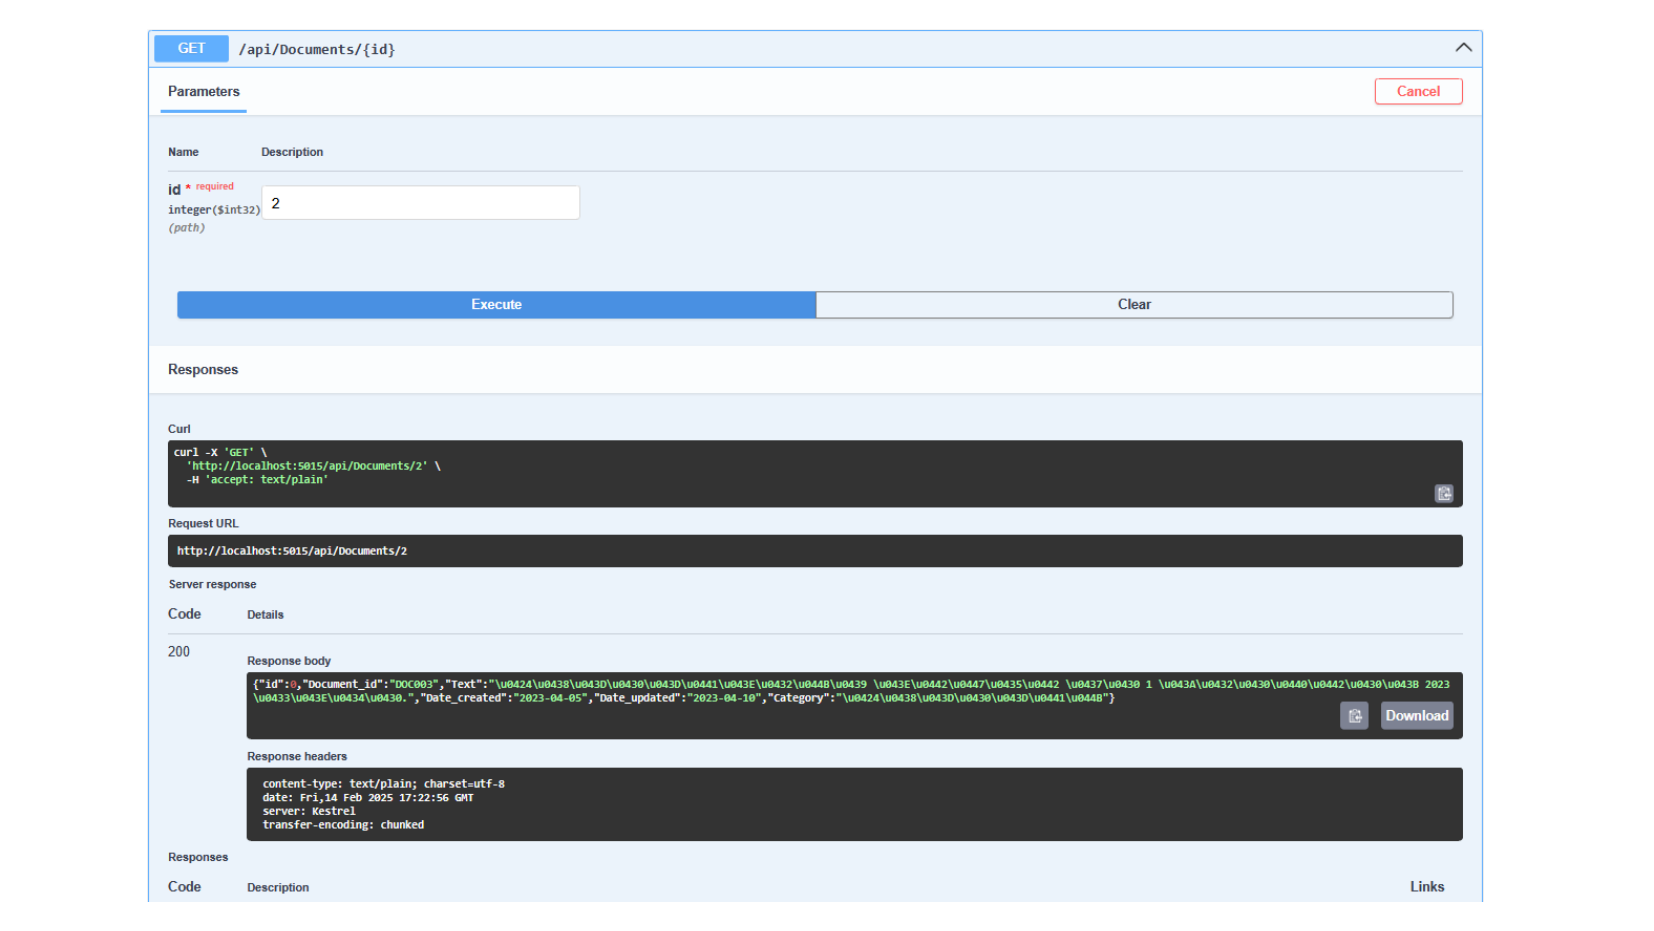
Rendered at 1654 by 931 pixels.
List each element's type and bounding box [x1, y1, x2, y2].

picture [147, 29, 1484, 902]
